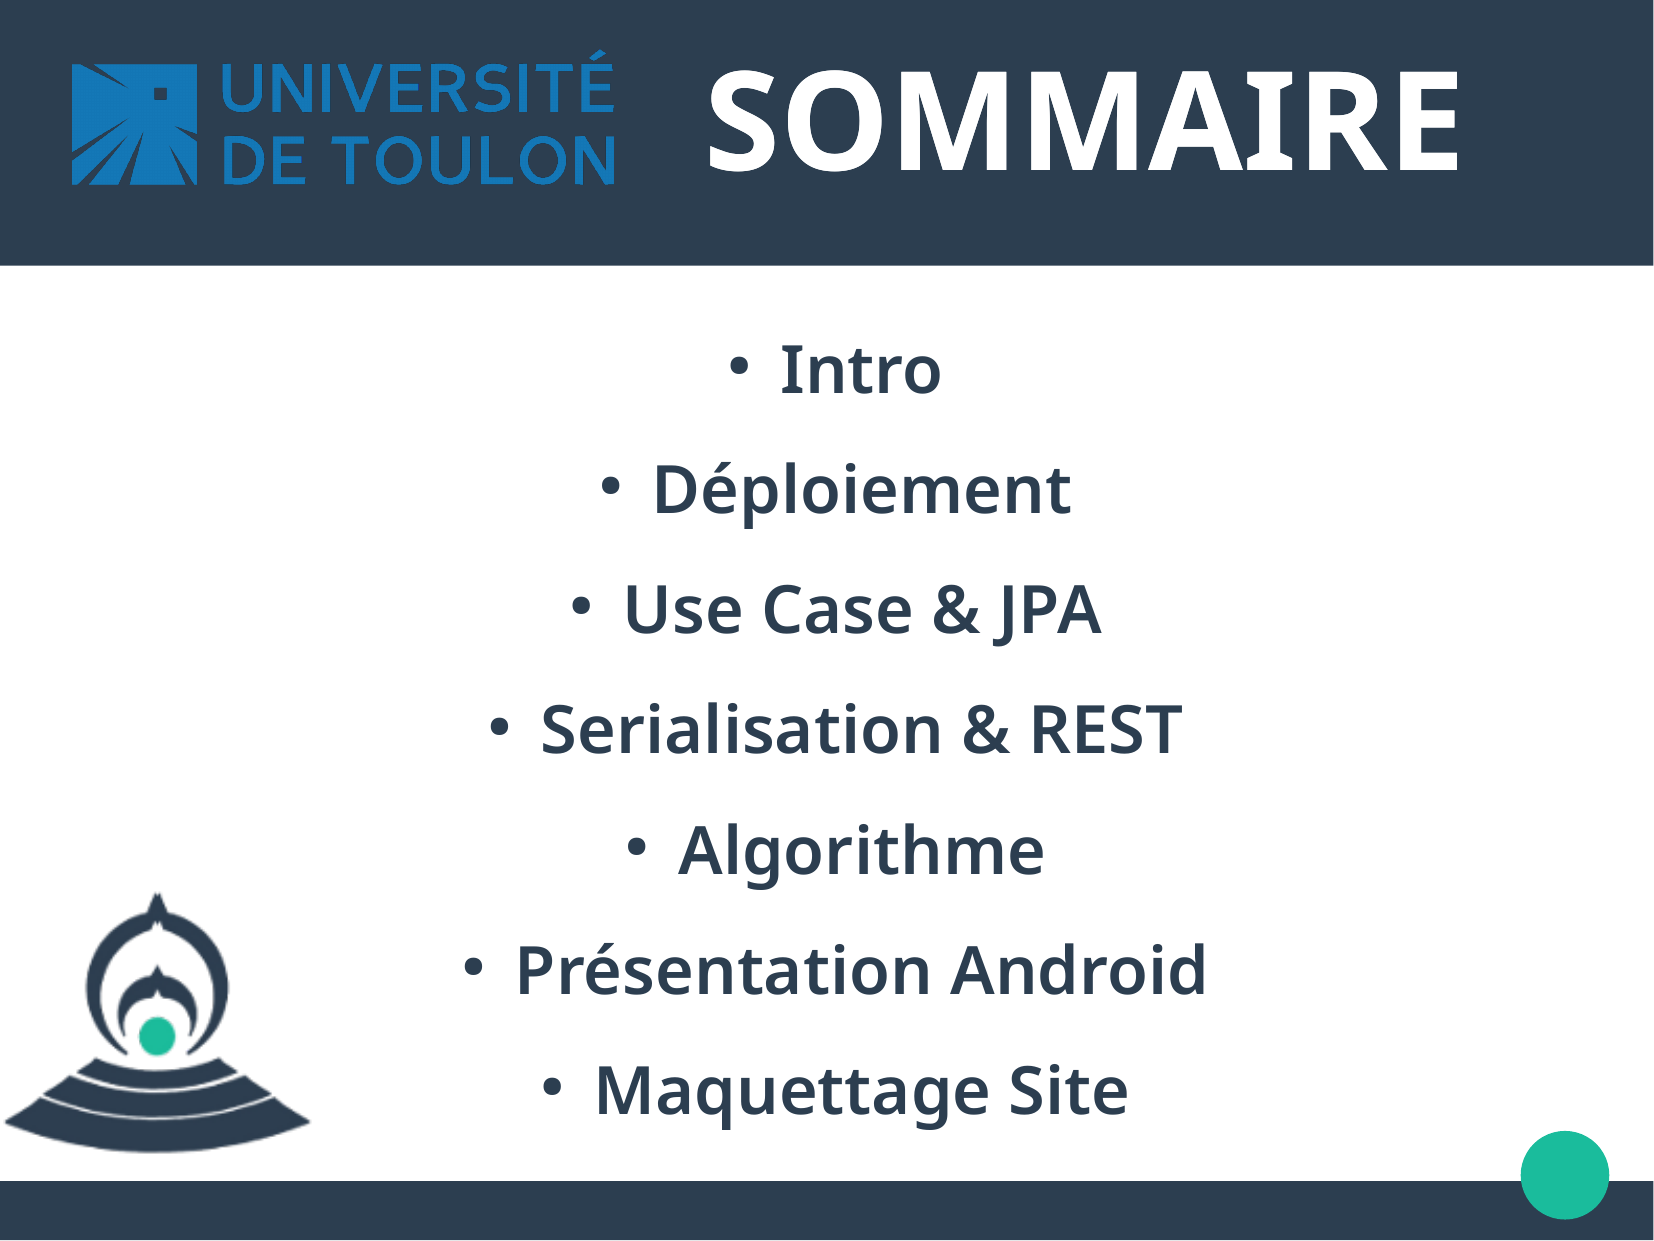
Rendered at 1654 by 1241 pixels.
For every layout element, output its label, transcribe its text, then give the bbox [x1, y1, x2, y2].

text_box SOMMAIRE [690, 16, 1560, 226]
list Intro Déploiement Use Case & JPA Serialisation & REST Algorithme Présentation Android Maquettage Site [59, 321, 1595, 1149]
picture [72, 49, 614, 185]
picture [2, 884, 316, 1160]
